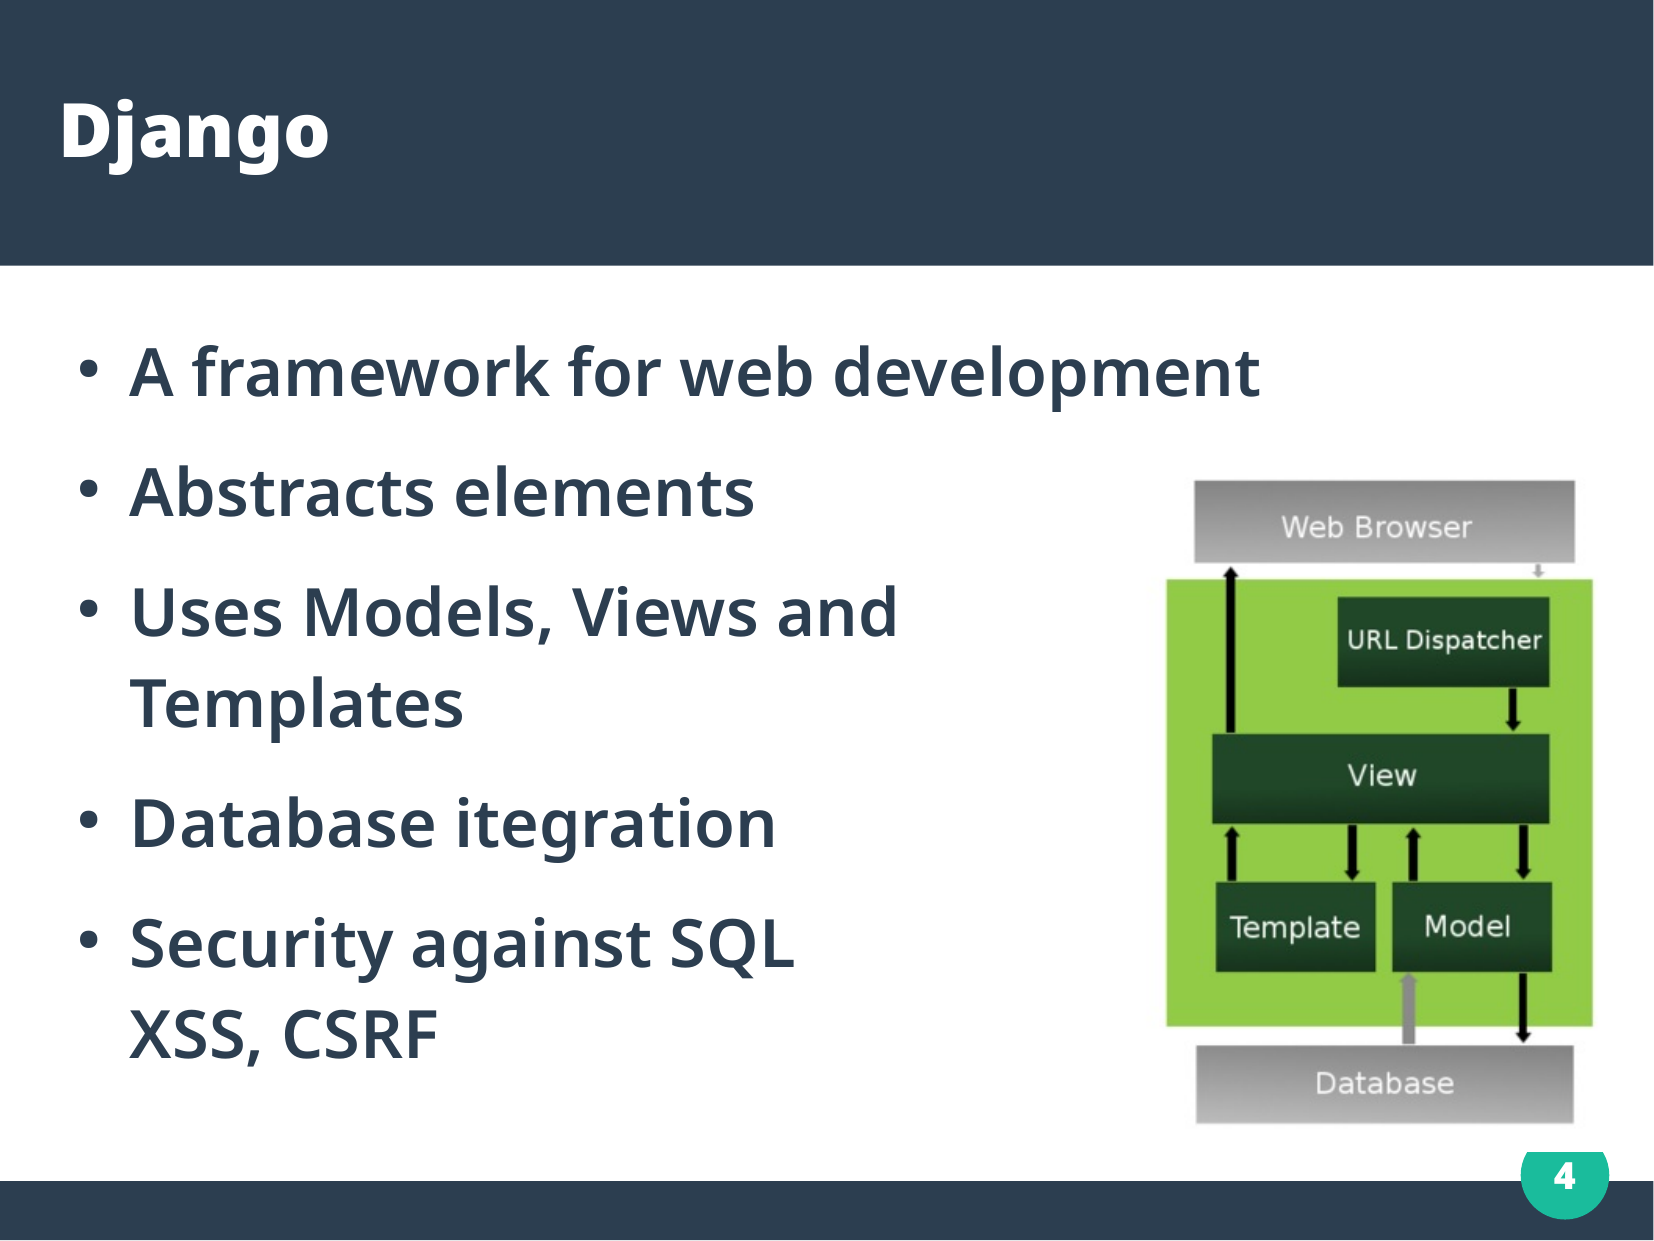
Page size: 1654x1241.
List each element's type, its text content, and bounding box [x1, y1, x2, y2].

list A framework for web development Abstracts elements Uses Models, Views and Templates Database itegration Security against SQL XSS, CSRF [59, 324, 1595, 1152]
picture [1122, 453, 1637, 1152]
title Django [59, 49, 1595, 207]
